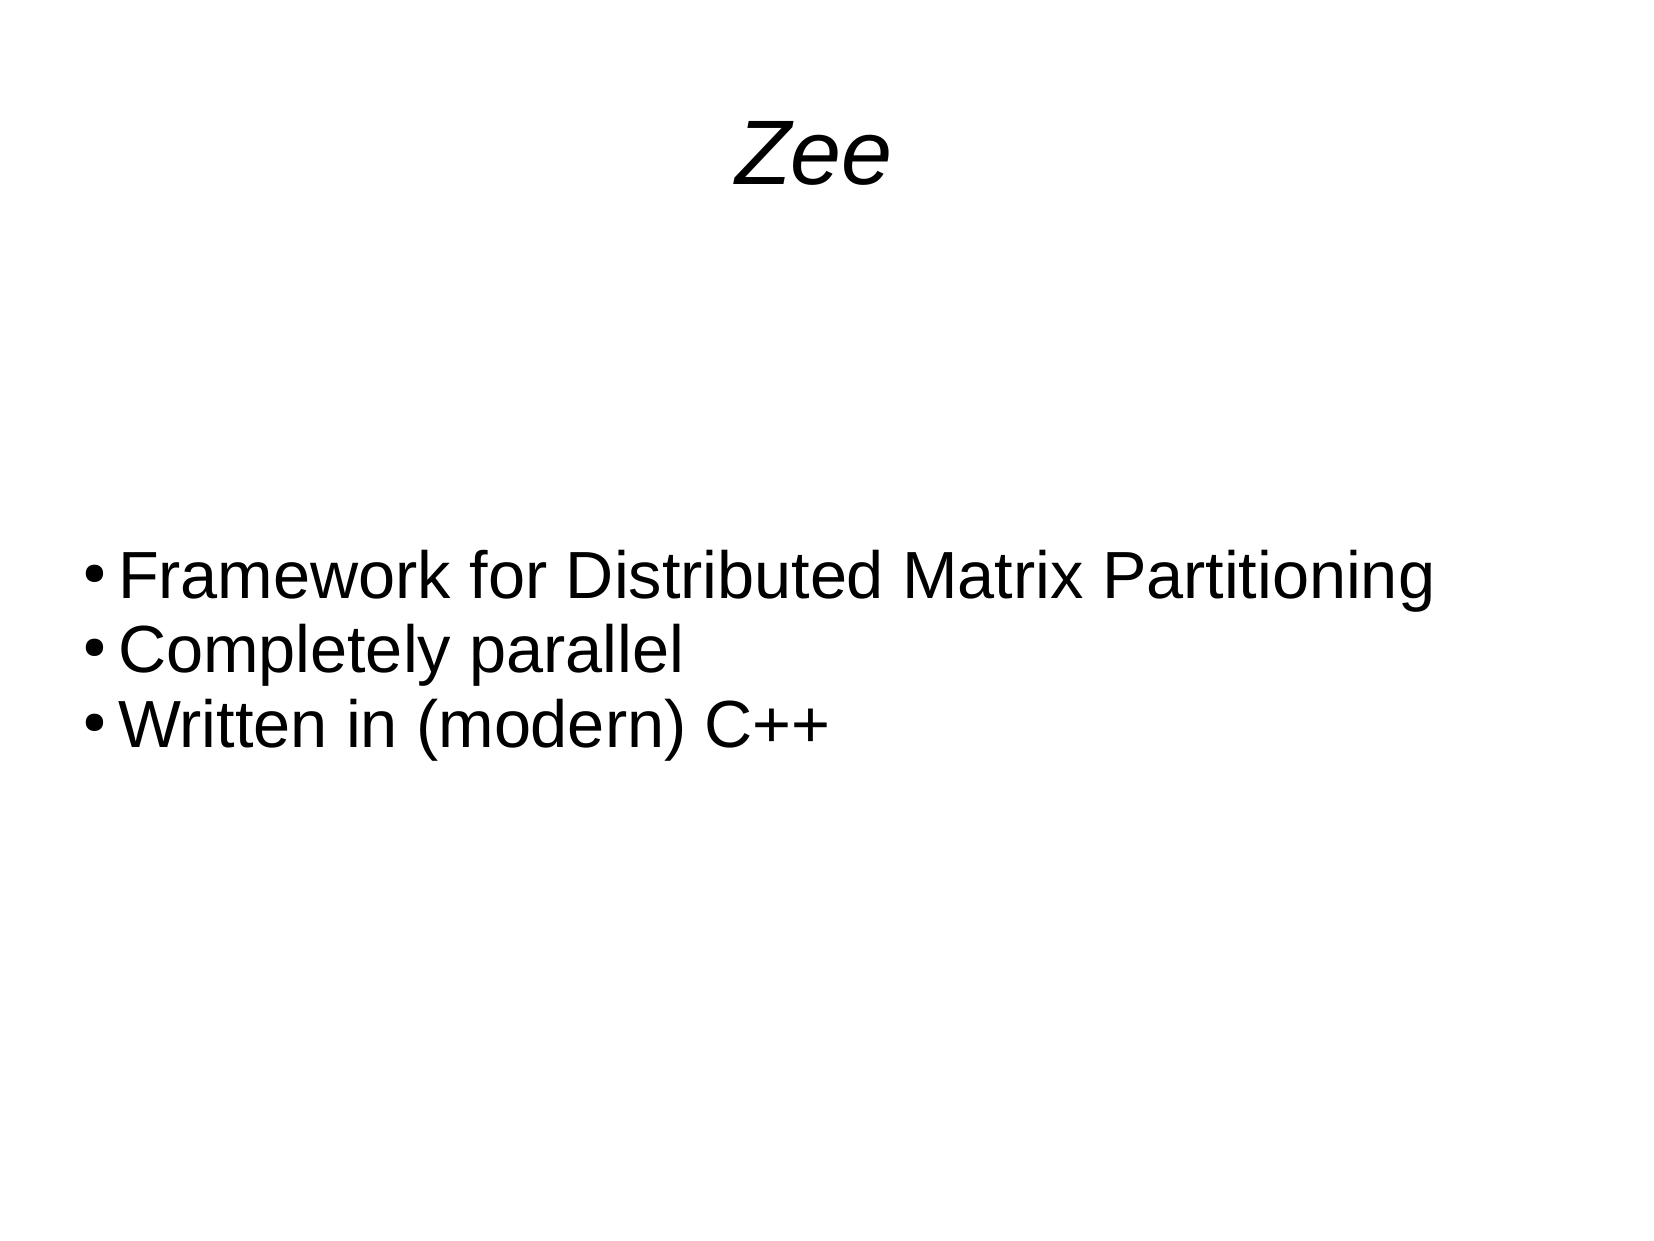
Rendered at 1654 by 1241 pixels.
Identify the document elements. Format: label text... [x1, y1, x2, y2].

title Zee [82, 49, 1571, 257]
subtitle Framework for Distributed Matrix Partitioning Completely parallel Written in (modern) C++ [82, 290, 1571, 1010]
